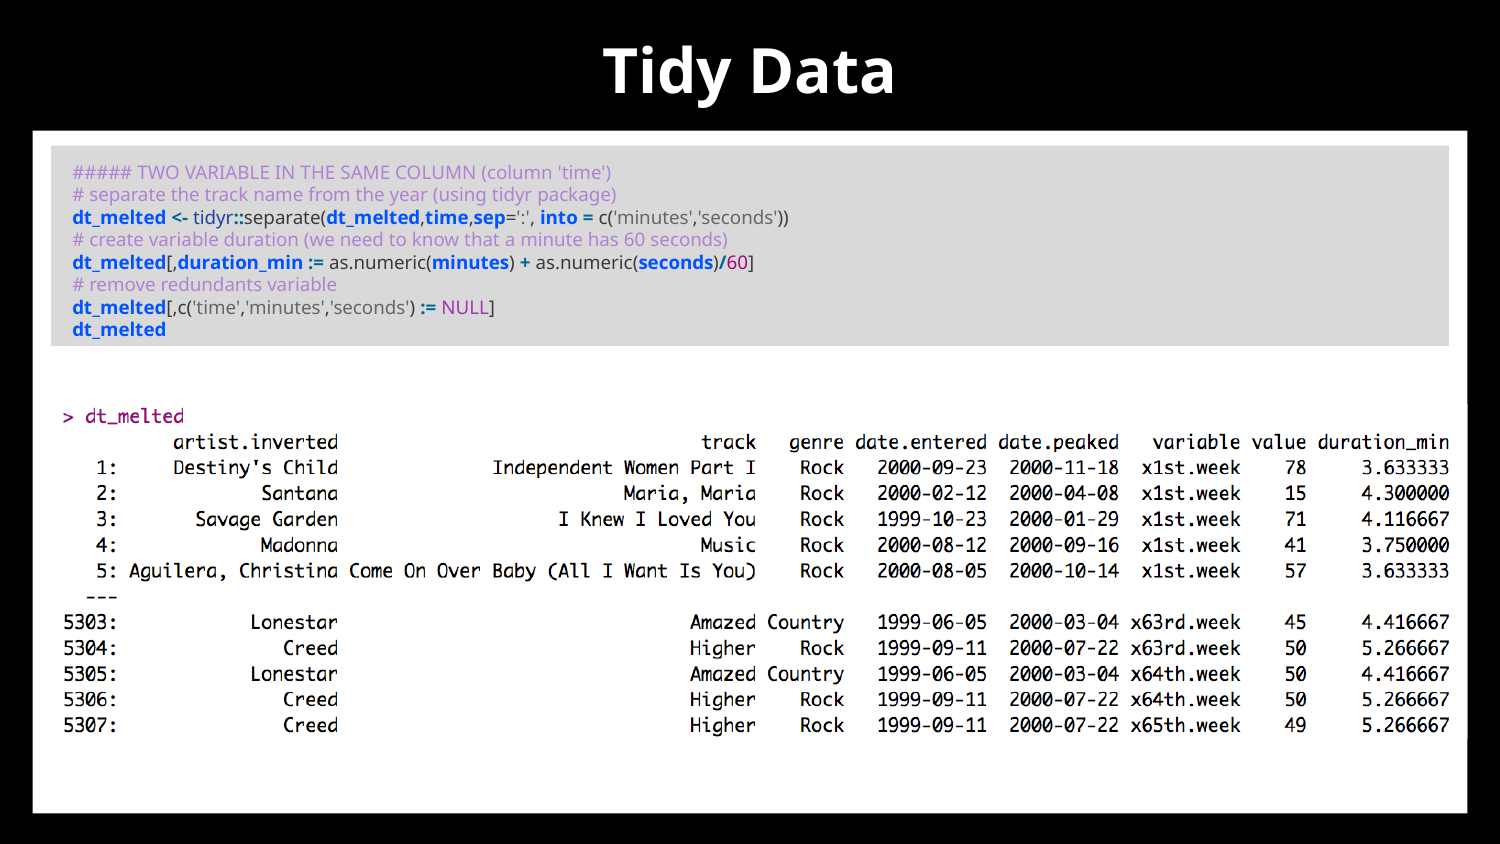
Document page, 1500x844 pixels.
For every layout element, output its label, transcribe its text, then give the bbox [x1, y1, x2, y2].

text_box ##### TWO VARIABLE IN THE SAME COLUMN (column 'time') # separate the track name from the year (using tidyr package) dt_melted <- tidyr::separate(dt_melted,time,sep=':', into = c('minutes','seconds')) # create variable duration (we need to know that a minute has 60 seconds) dt_melted[,duration_min := as.numeric(minutes) + as.numeric(seconds)/60] # remove redundants variable dt_melted[,c('time','minutes','seconds') := NULL] dt_melted [51, 145, 1449, 346]
picture [58, 404, 1468, 739]
text_box Tidy Data [32, 21, 1468, 116]
